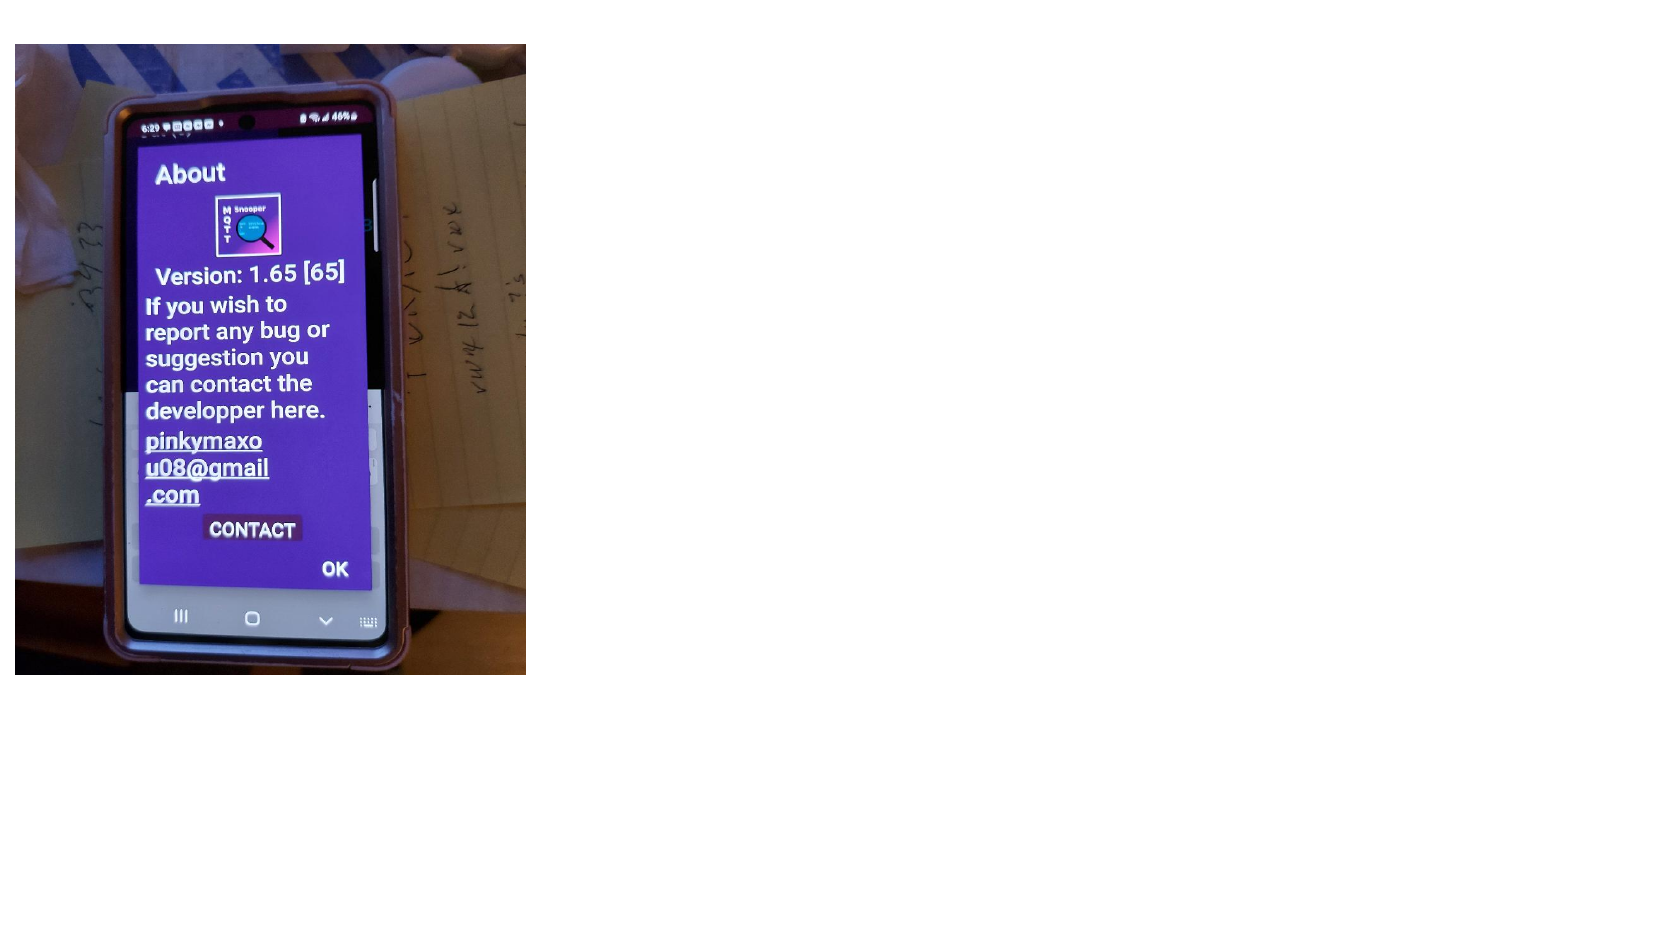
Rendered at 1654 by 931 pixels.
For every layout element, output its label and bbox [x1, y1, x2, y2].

picture [15, 44, 526, 676]
